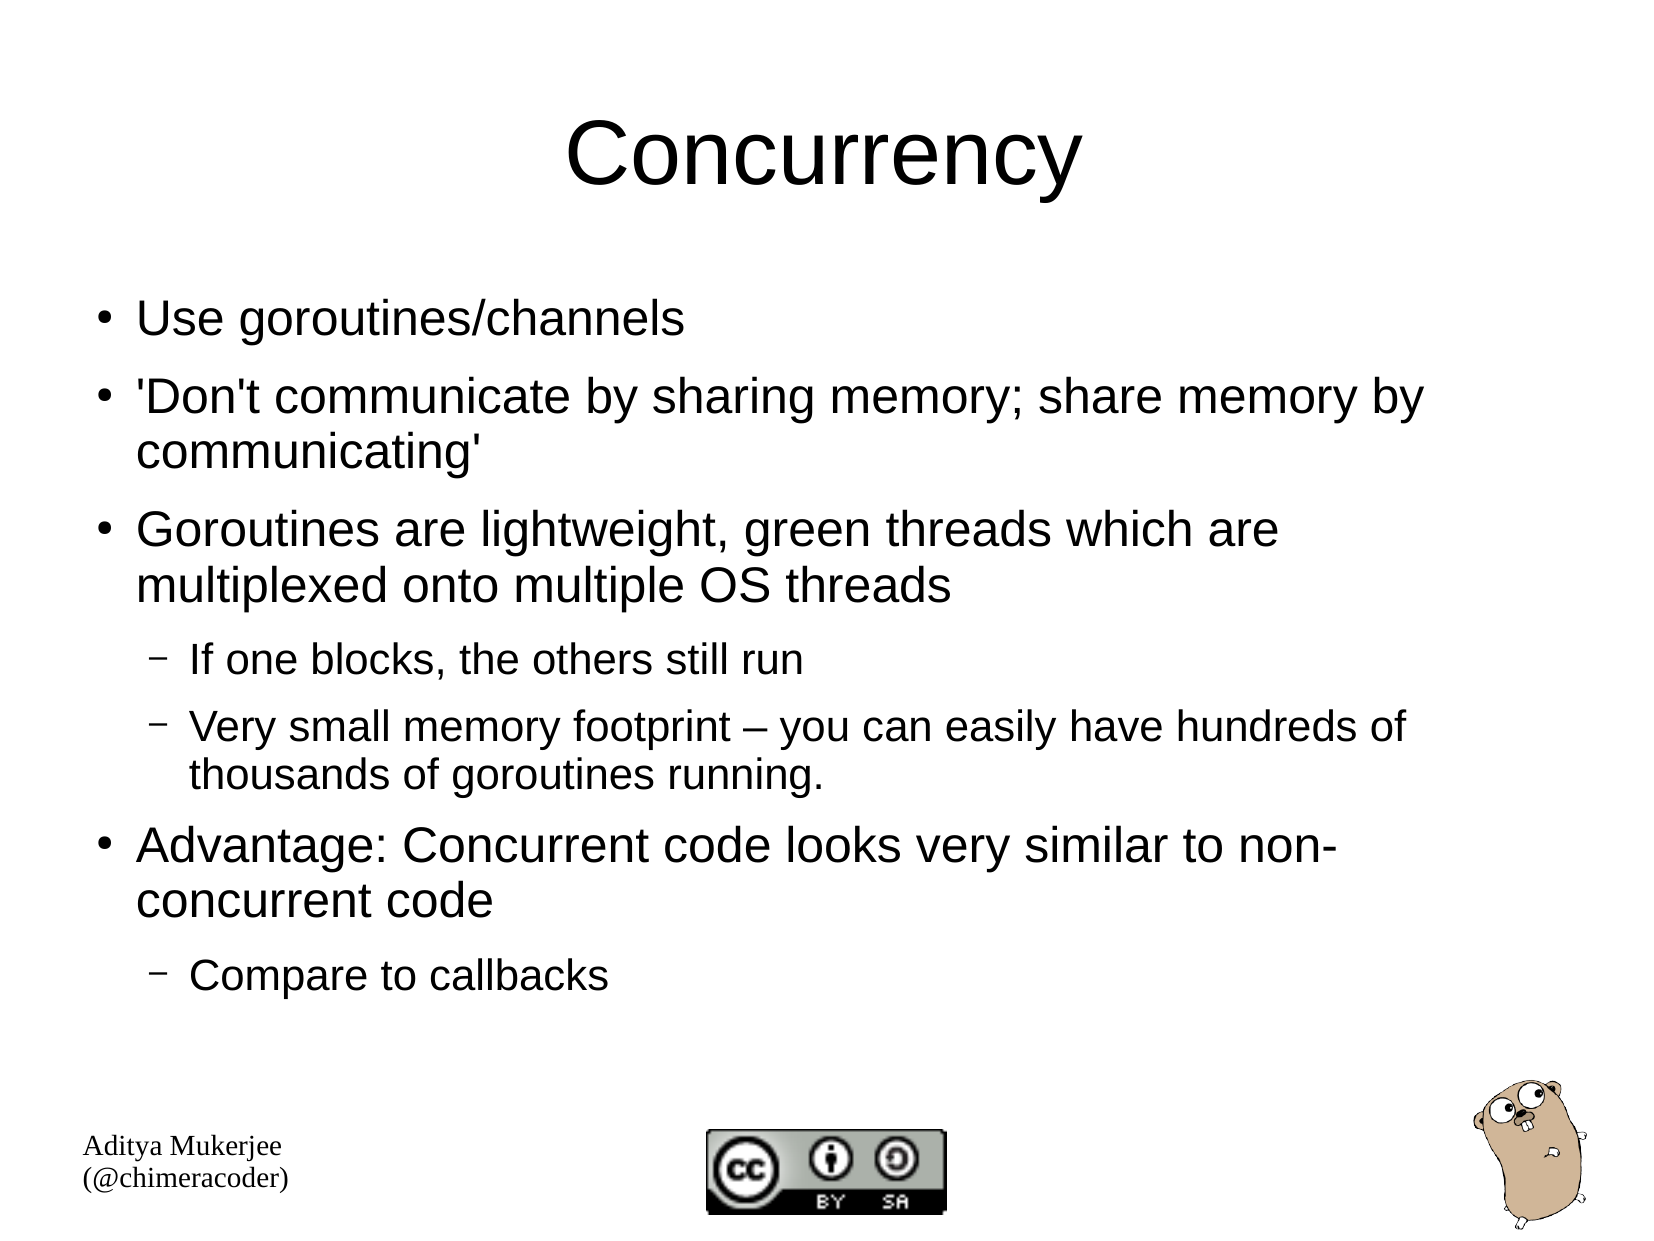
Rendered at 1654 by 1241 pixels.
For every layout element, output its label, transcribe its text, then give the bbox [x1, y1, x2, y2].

title Concurrency [82, 49, 1571, 257]
list Use goroutines/channels 'Don't communicate by sharing memory; share memory by communicating' Goroutines are lightweight, green threads which are multiplexed onto multiple OS threads If one blocks, the others still run Very small memory footprint – you can easily have hundreds of thousands of goroutines running. Advantage: Concurrent code looks very similar to non-concurrent code Compare to callbacks [82, 290, 1538, 1010]
picture [1455, 1079, 1606, 1230]
picture [706, 1129, 947, 1215]
